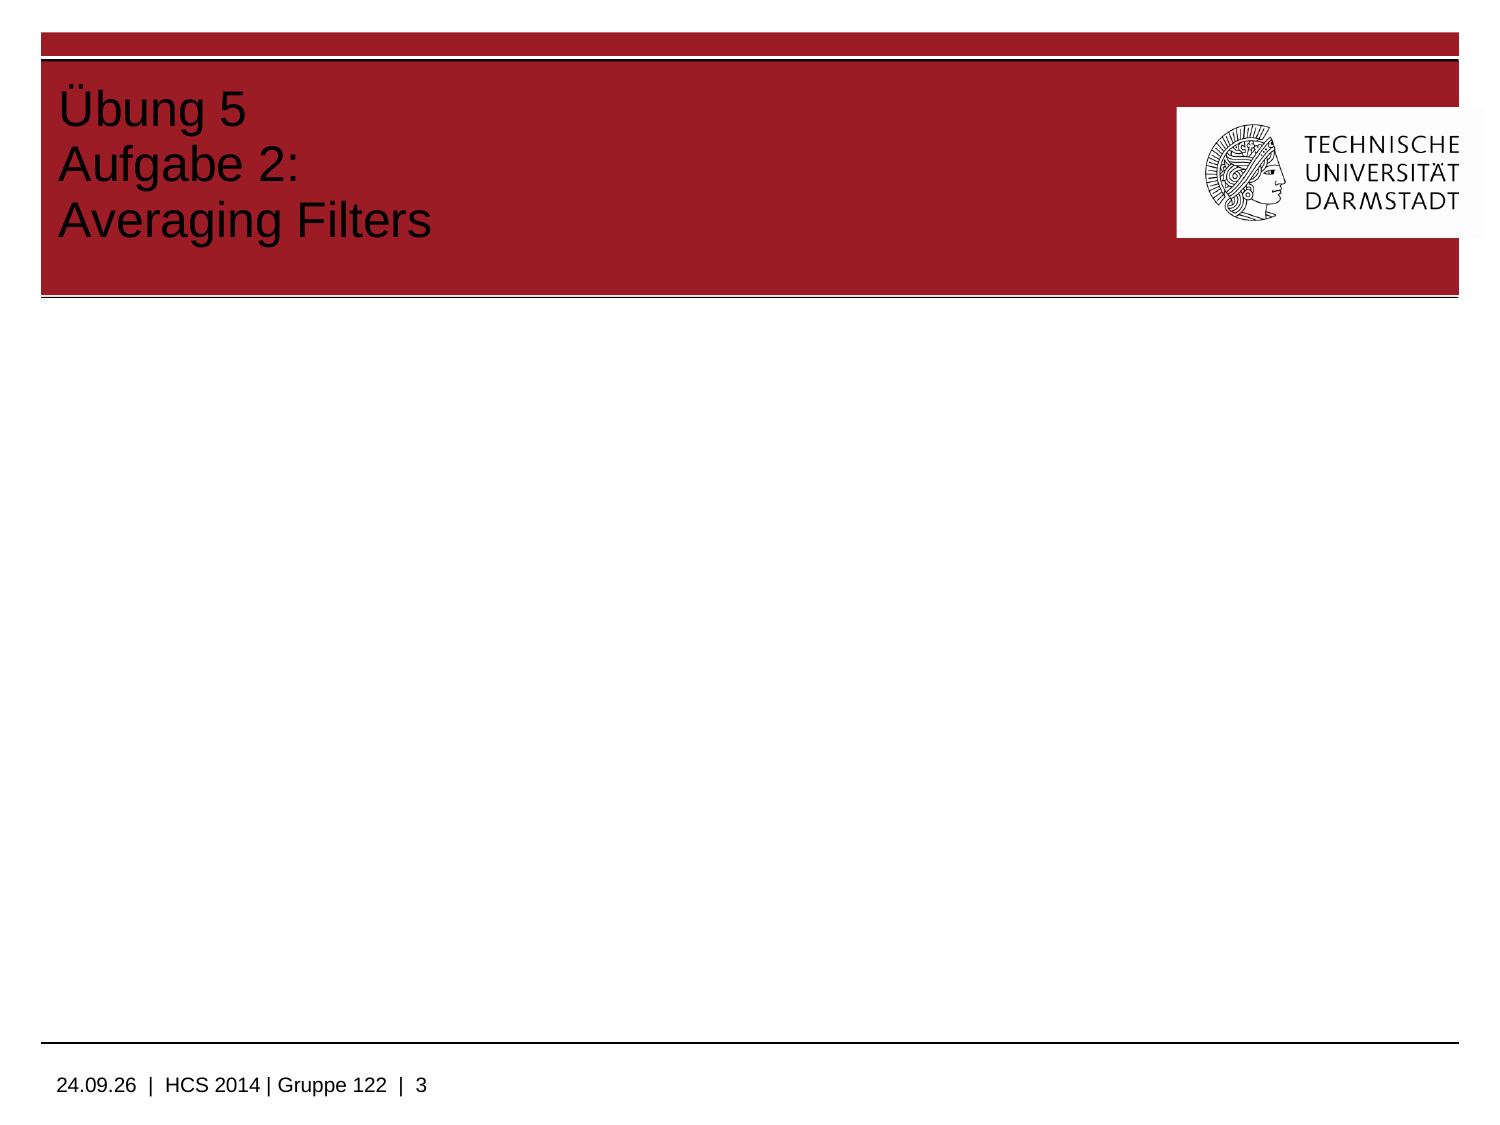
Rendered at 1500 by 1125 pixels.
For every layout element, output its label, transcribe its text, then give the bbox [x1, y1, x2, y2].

title Übung 5 Aufgabe 2: Averaging Filters [59, 80, 1149, 249]
picture [1176, 107, 1484, 238]
